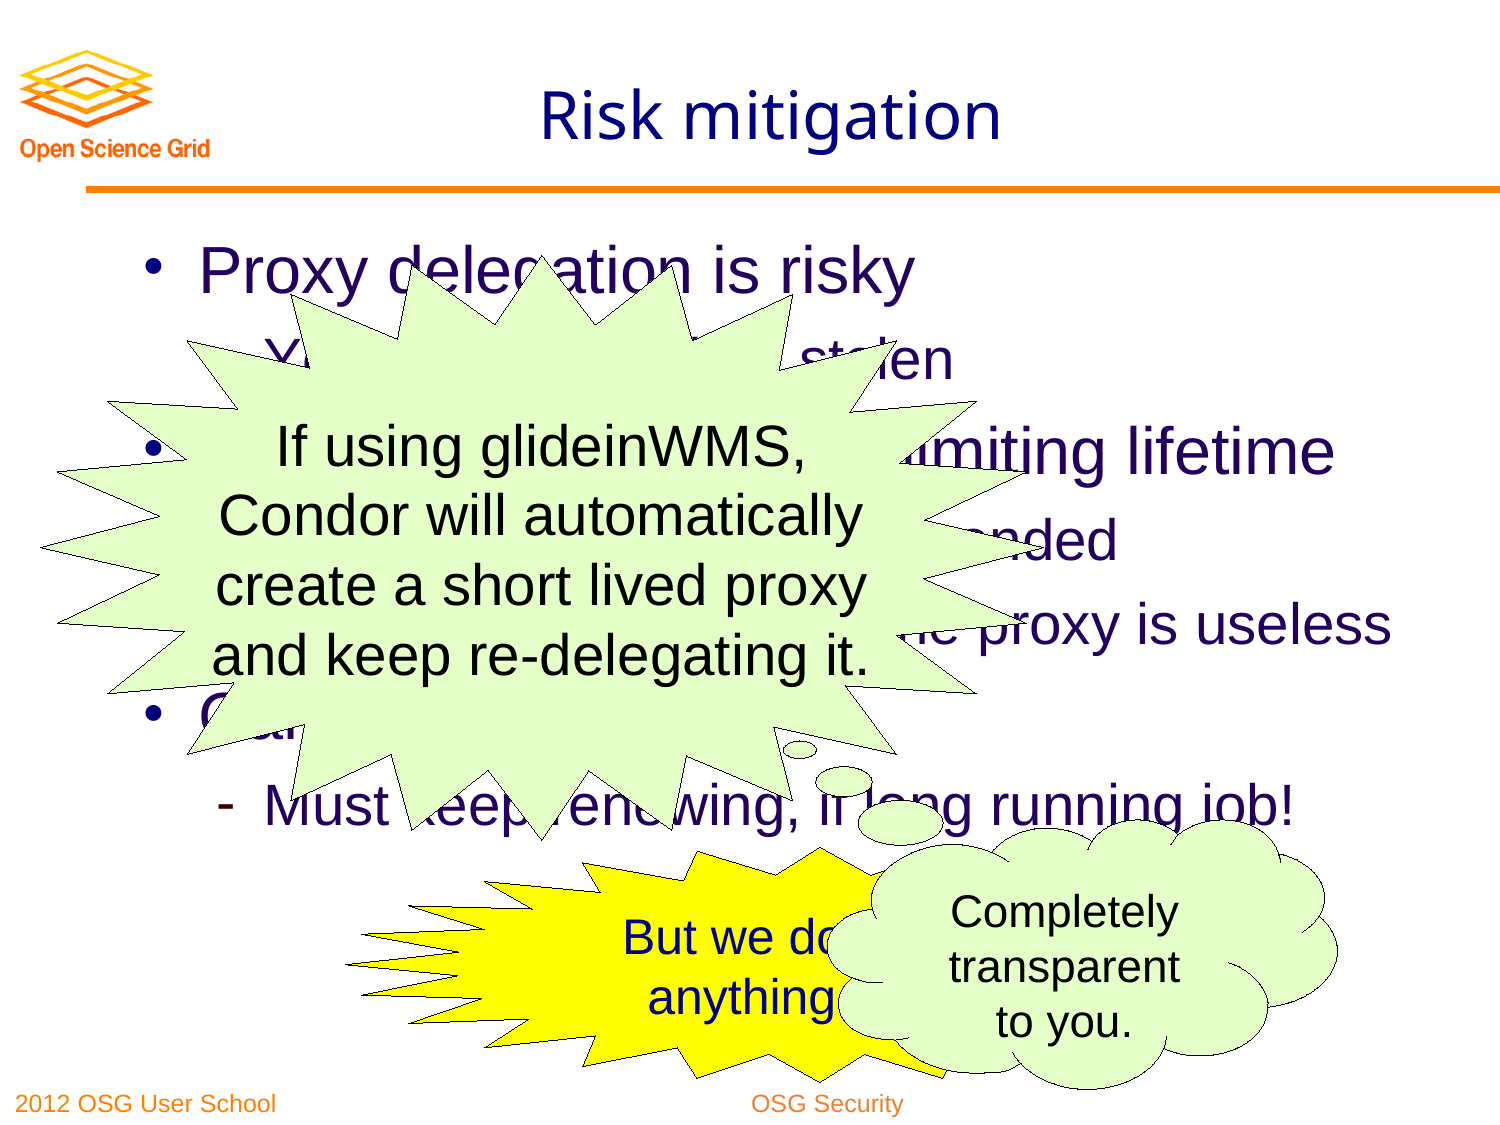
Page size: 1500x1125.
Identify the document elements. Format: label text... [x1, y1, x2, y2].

text_box Completely transparent to you. [827, 819, 1338, 1090]
text_box Completely transparent to you. [858, 800, 944, 846]
text_box But we don't have anything better. [345, 847, 947, 1083]
text_box If using glideinWMS, Condor will automatically create a short lived proxy and keep re-delegating it. [40, 255, 1044, 841]
text_box Completely transparent to you. [783, 740, 817, 759]
text_box Completely transparent to you. [815, 766, 873, 797]
title Risk mitigation [201, 18, 1342, 207]
picture [0, 27, 201, 179]
list Proxy delegation is risky Your proxy could be stolen In OSG, we mitigate by limiting lifetime At most few hours recommended After the proxy expires, the proxy is useless Can be annoying Must keep renewing, if long running job! [127, 218, 1445, 962]
